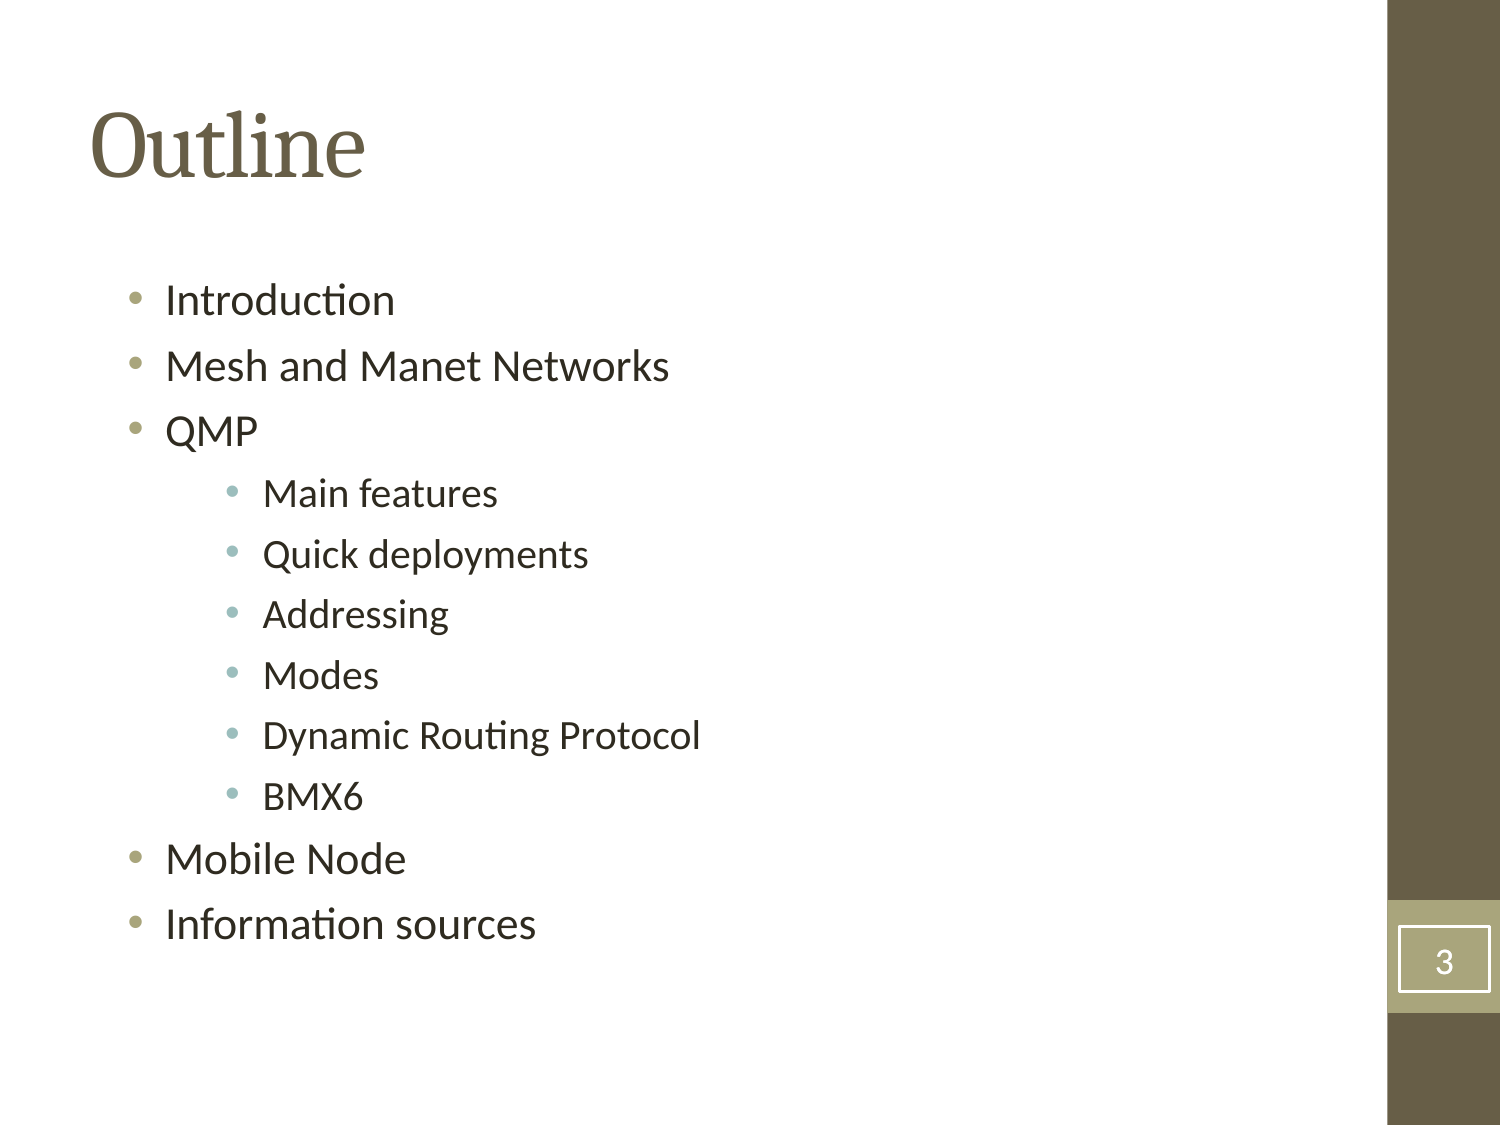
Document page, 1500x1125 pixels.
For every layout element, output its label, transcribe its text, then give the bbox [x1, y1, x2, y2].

title Outline [75, 45, 1326, 233]
text_box <número> [1399, 926, 1490, 992]
list Introduction Mesh and Manet Networks QMP Main features Quick deployments Addressing Modes Dynamic Routing Protocol BMX6 Mobile Node Information sources [75, 262, 1326, 1051]
